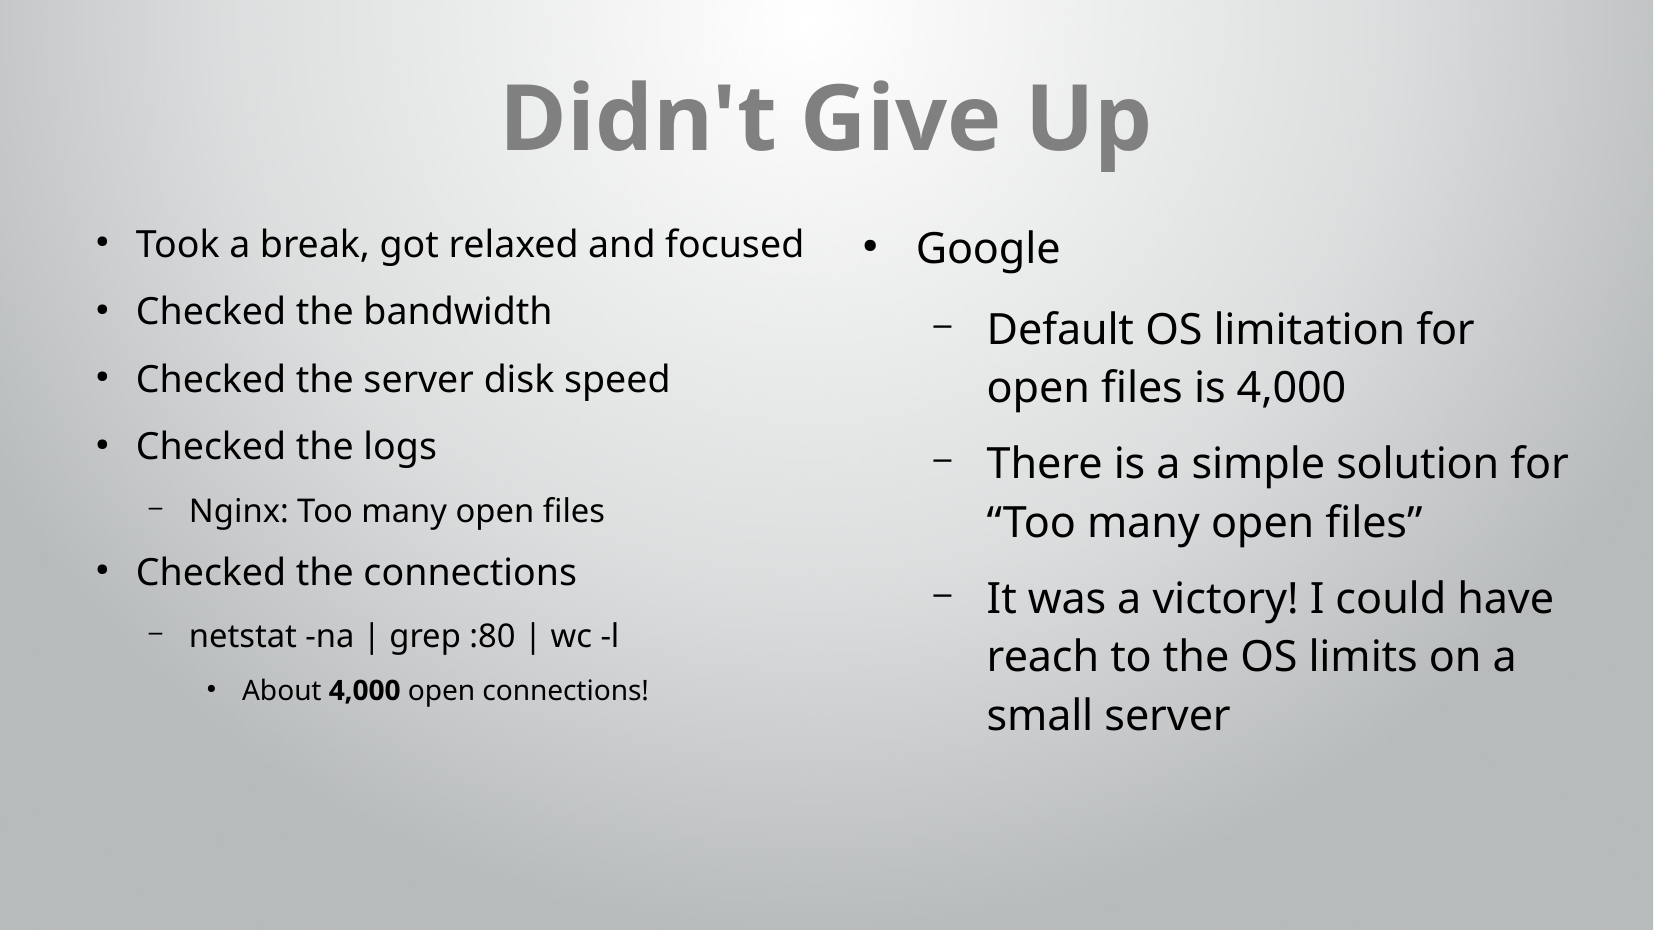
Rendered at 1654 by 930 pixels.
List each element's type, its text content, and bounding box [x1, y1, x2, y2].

list Google Default OS limitation for open files is 4,000 There is a simple solution for “Too many open files” It was a victory! I could have reach to the OS limits on a small server [844, 217, 1571, 757]
list Took a break, got relaxed and focused Checked the bandwidth Checked the server disk speed Checked the logs Nginx: Too many open files Checked the connections netstat -na | grep :80 | wc -l About 4,000 open connections! [82, 217, 809, 757]
title Didn't Give Up [82, 36, 1571, 193]
picture [0, 0, 1654, 930]
